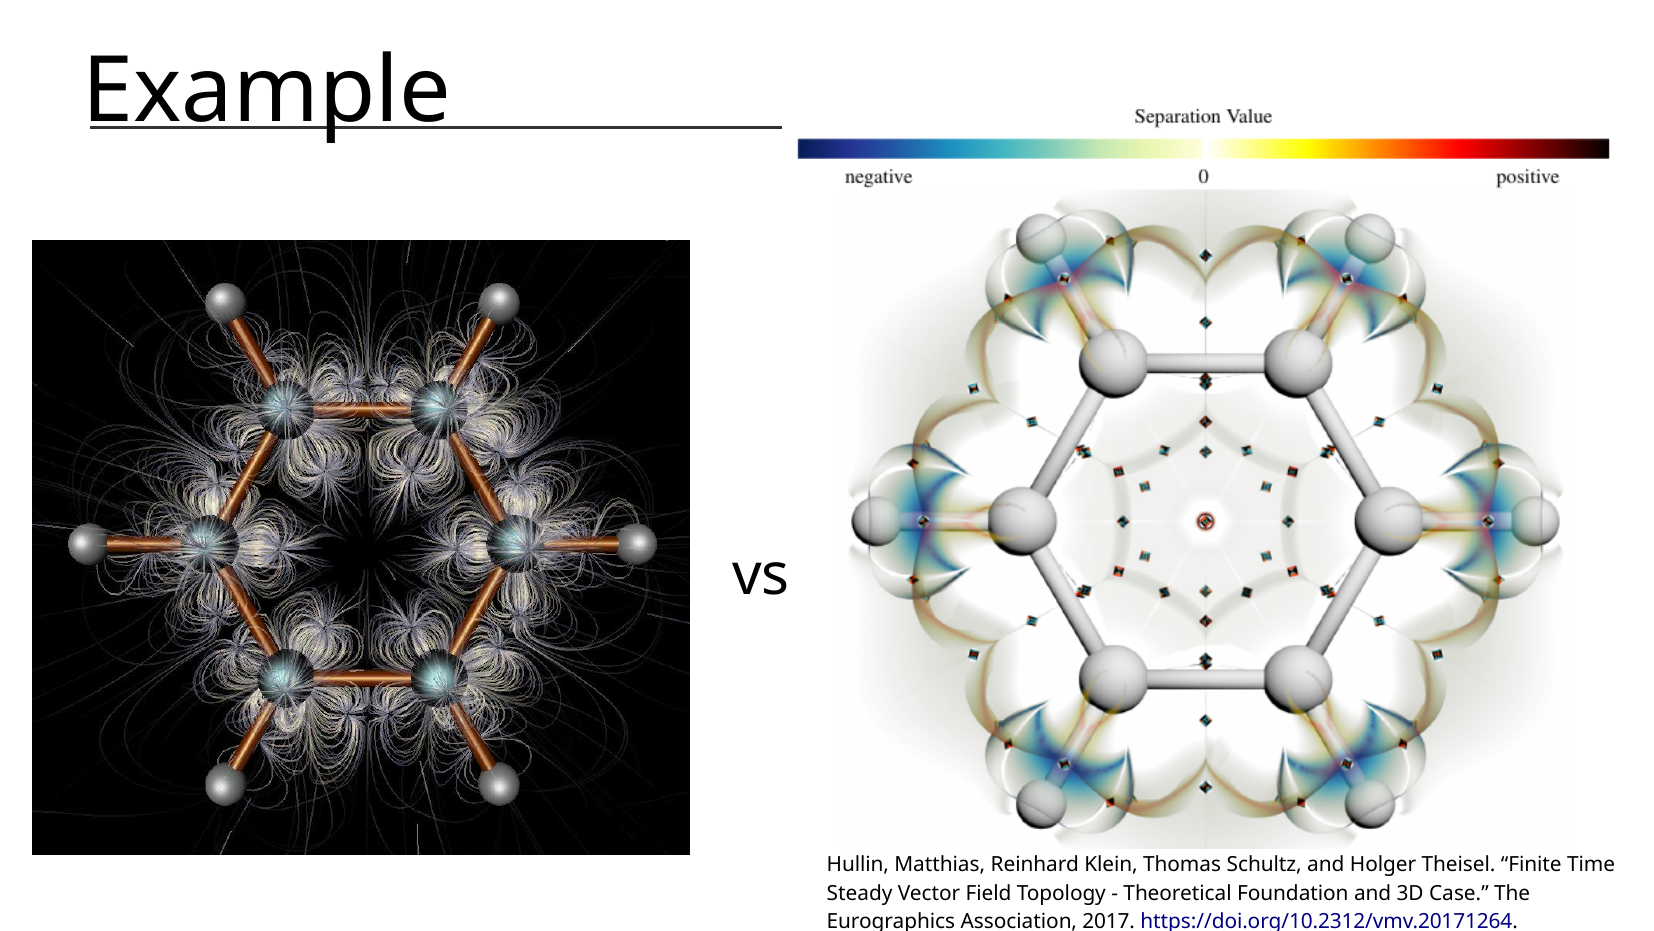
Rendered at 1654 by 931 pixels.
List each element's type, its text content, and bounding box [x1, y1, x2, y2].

title Example [82, 32, 1571, 140]
text_box Hullin, Matthias, Reinhard Klein, Thomas Schultz, and Holger Theisel. “Finite Time Steady Vector Field Topology - Theoretical Foundation and 3D Case.” The Eurographics Association, 2017. https://doi.org/10.2312/vmv.20171264. [811, 842, 1631, 931]
text_box vs [717, 525, 802, 610]
picture [782, 96, 1624, 849]
picture [32, 240, 691, 855]
